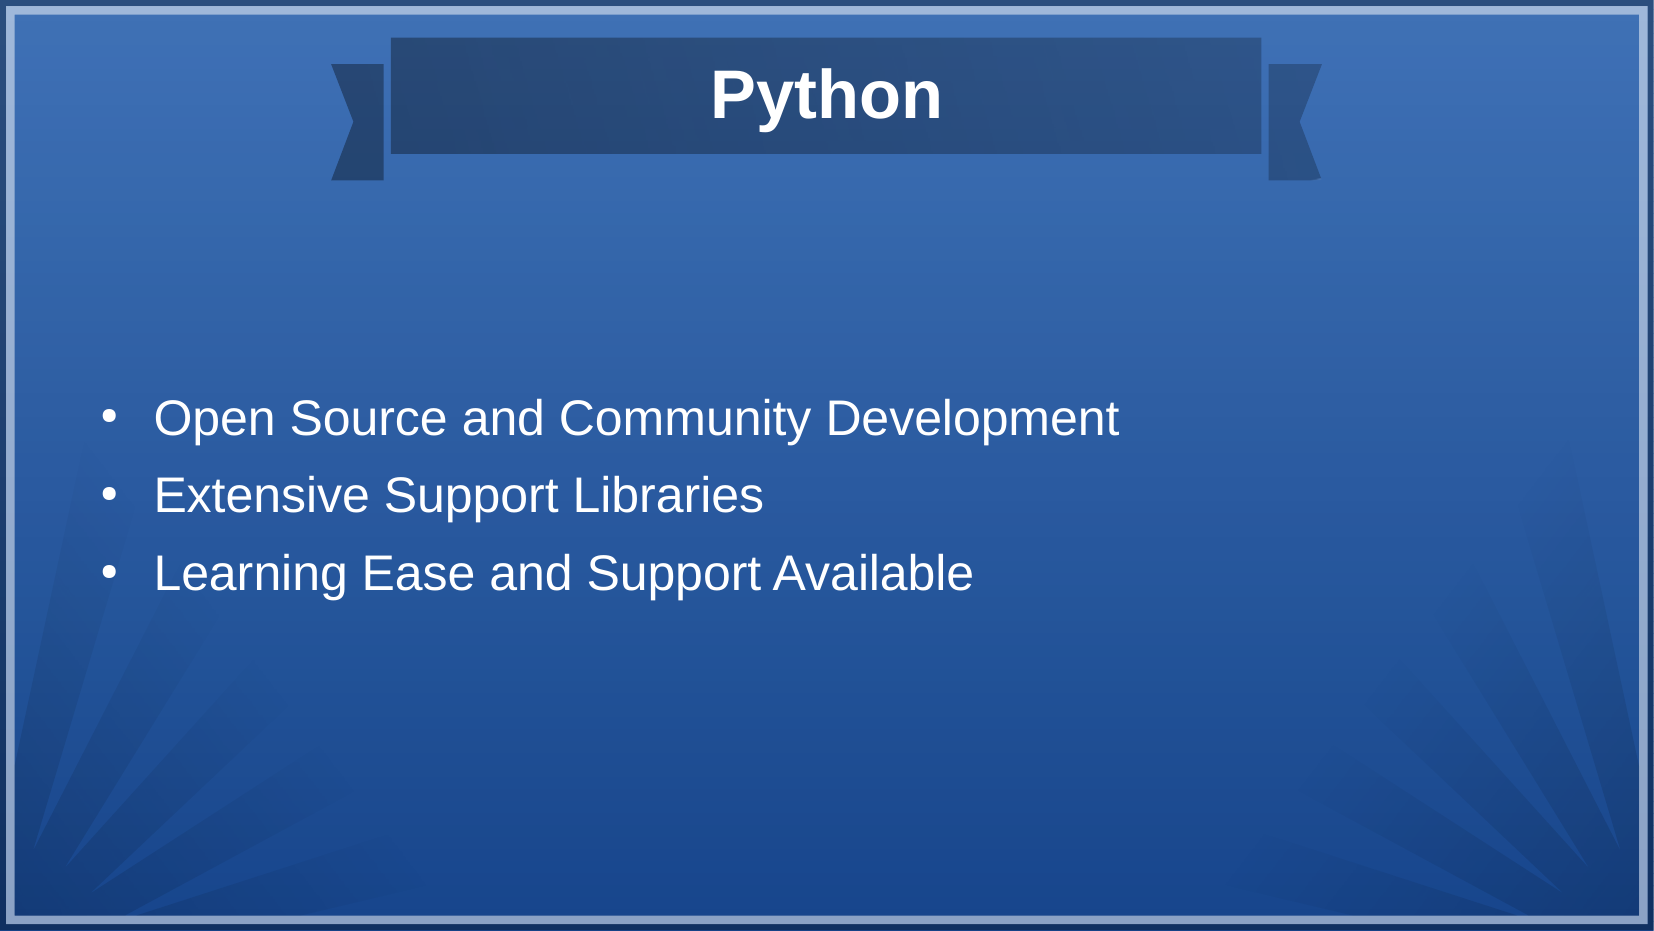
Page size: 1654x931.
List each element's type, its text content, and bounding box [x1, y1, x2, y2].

list Open Source and Community Development Extensive Support Libraries Learning Ease and Support Available [82, 389, 1571, 650]
title Python [389, 35, 1264, 154]
